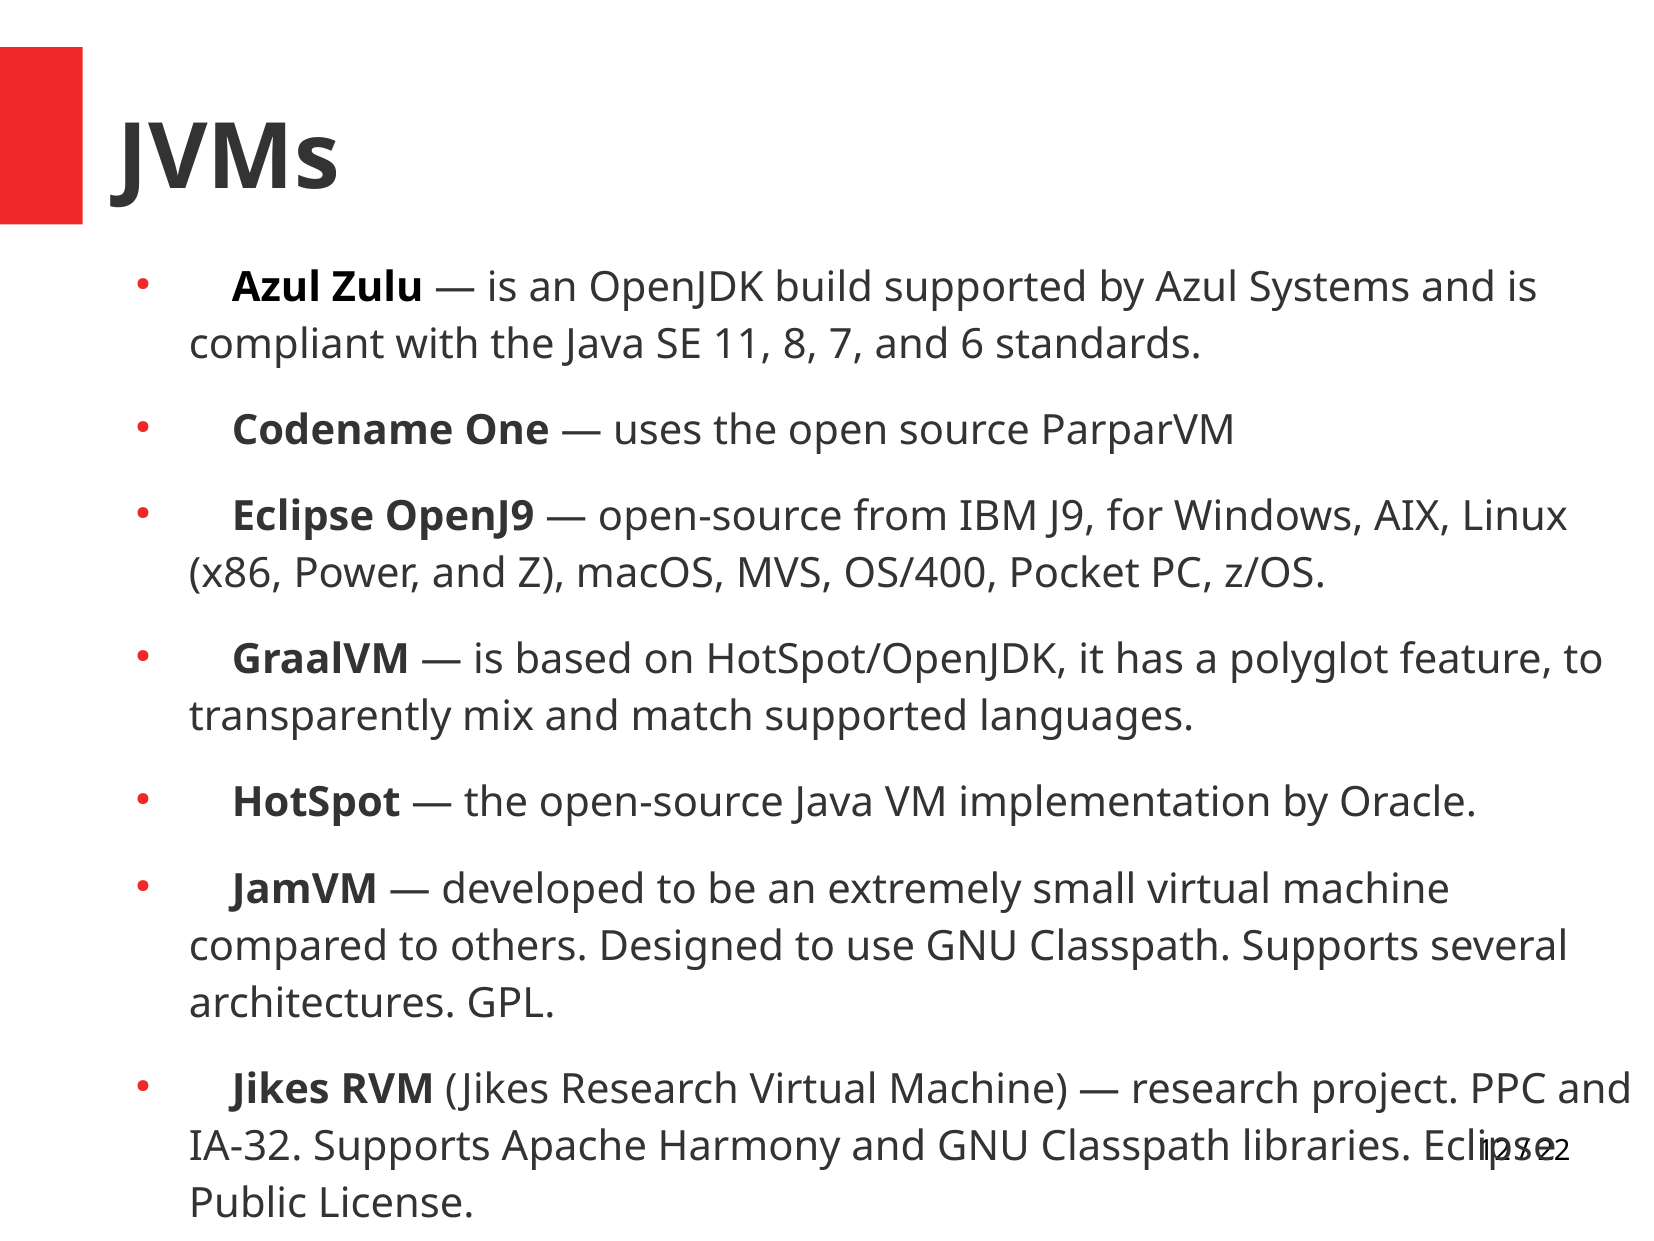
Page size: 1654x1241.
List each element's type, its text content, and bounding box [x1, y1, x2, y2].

list Azul Zulu — is an OpenJDK build supported by Azul Systems and is compliant with the Java SE 11, 8, 7, and 6 standards. Codename One — uses the open source ParparVM Eclipse OpenJ9 — open-source from IBM J9, for Windows, AIX, Linux (x86, Power, and Z), macOS, MVS, OS/400, Pocket PC, z/OS. GraalVM — is based on HotSpot/OpenJDK, it has a polyglot feature, to transparently mix and match supported languages. HotSpot — the open-source Java VM implementation by Oracle. JamVM — developed to be an extremely small virtual machine compared to others. Designed to use GNU Classpath. Supports several architectures. GPL. Jikes RVM (Jikes Research Virtual Machine) — research project. PPC and IA-32. Supports Apache Harmony and GNU Classpath libraries. Eclipse Public License. [117, 256, 1654, 1200]
title JVMs [117, 49, 1571, 256]
